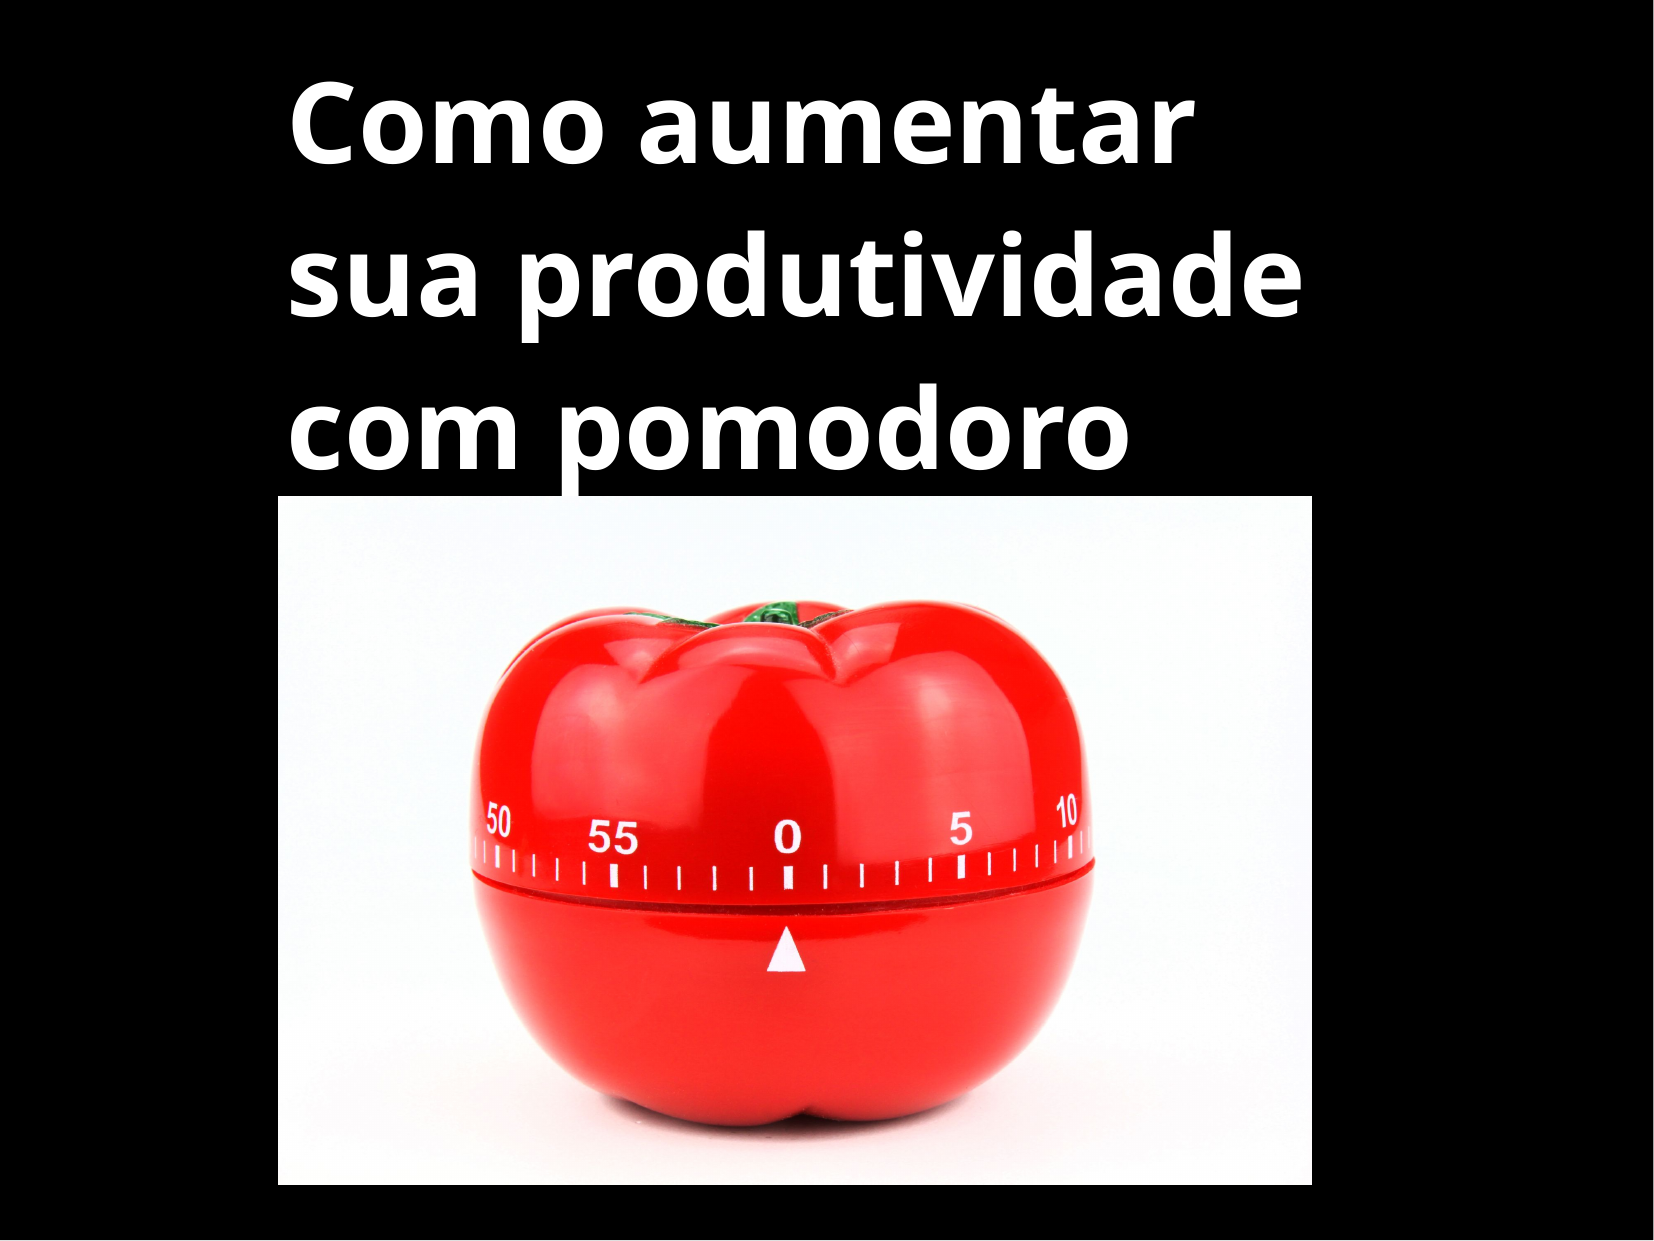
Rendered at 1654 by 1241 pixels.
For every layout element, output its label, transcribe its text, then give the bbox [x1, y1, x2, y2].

text_box [0, 0, 1654, 1241]
picture [278, 496, 1312, 1185]
text_box Como aumentar sua produtividade com pomodoro [271, 35, 1335, 443]
